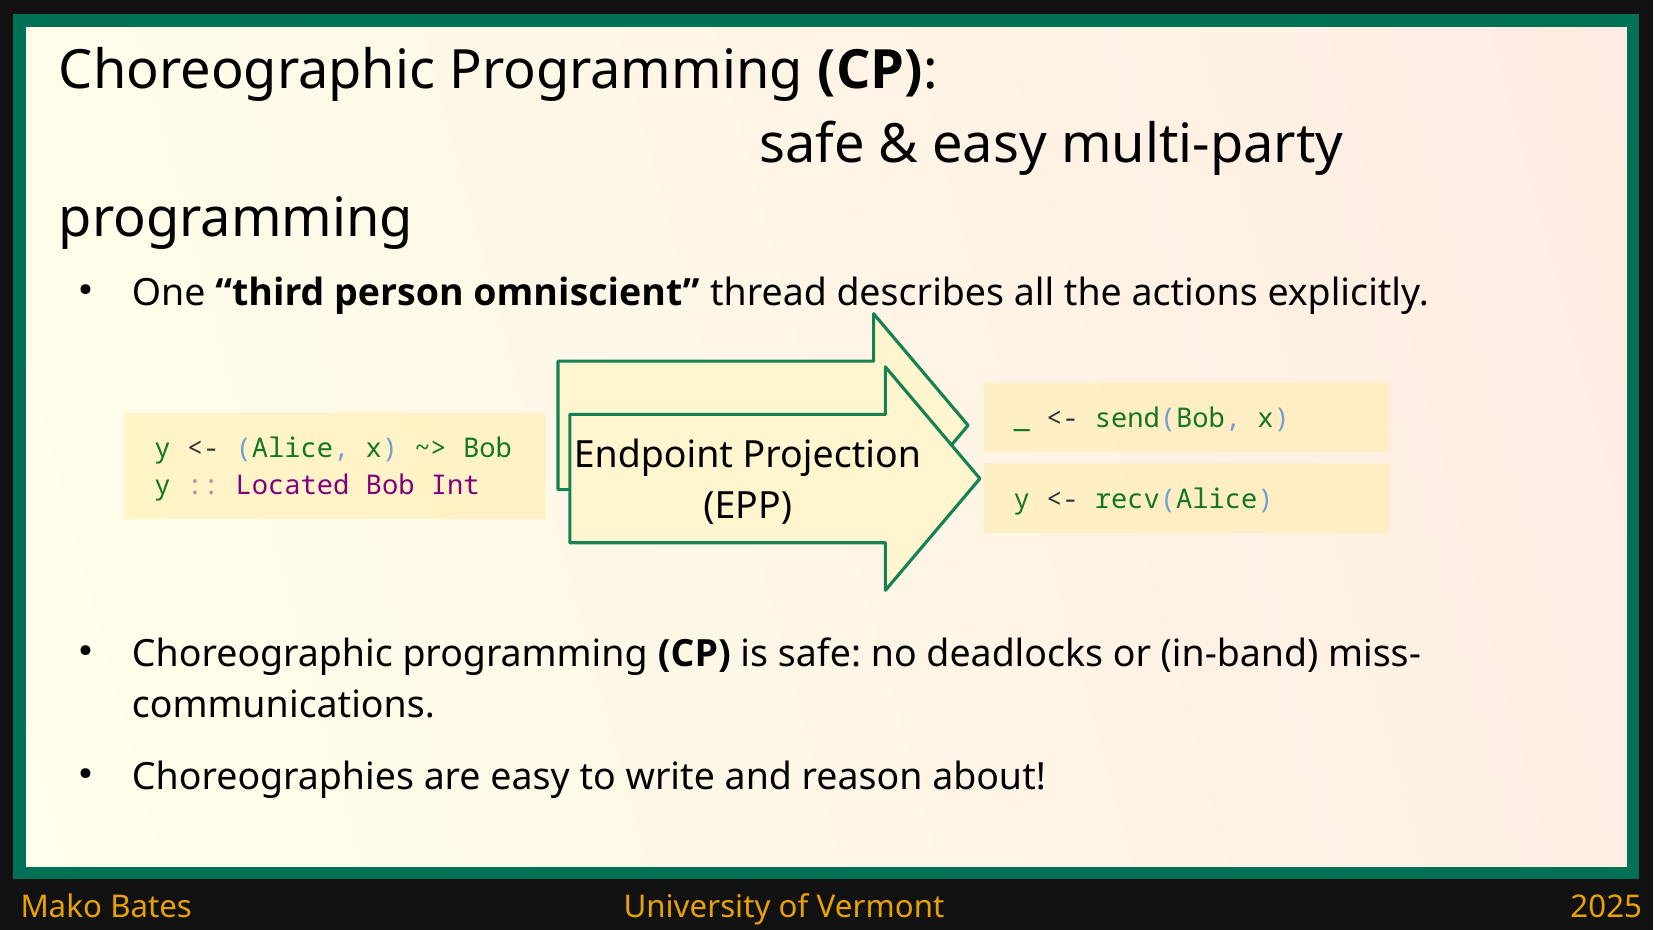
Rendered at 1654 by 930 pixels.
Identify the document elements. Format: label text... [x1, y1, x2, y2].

title Choreographic Programming (CP): safe & easy multi-party programming [58, 76, 1593, 207]
text_box y <- recv(Alice) [983, 463, 1390, 527]
list One “third person omniscient” thread describes all the actions explicitly. Choreographic programming (CP) is safe: no deadlocks or (in-band) miss-communications. Choreographies are easy to write and reason about! [60, 193, 1593, 843]
text_box Endpoint Projection (EPP) [569, 366, 980, 591]
text_box _ <- send(Bob, x) [983, 382, 1390, 447]
text_box [558, 313, 969, 490]
text_box y <- (Alice, x) ~> Bob y :: Located Bob Int [124, 412, 546, 507]
